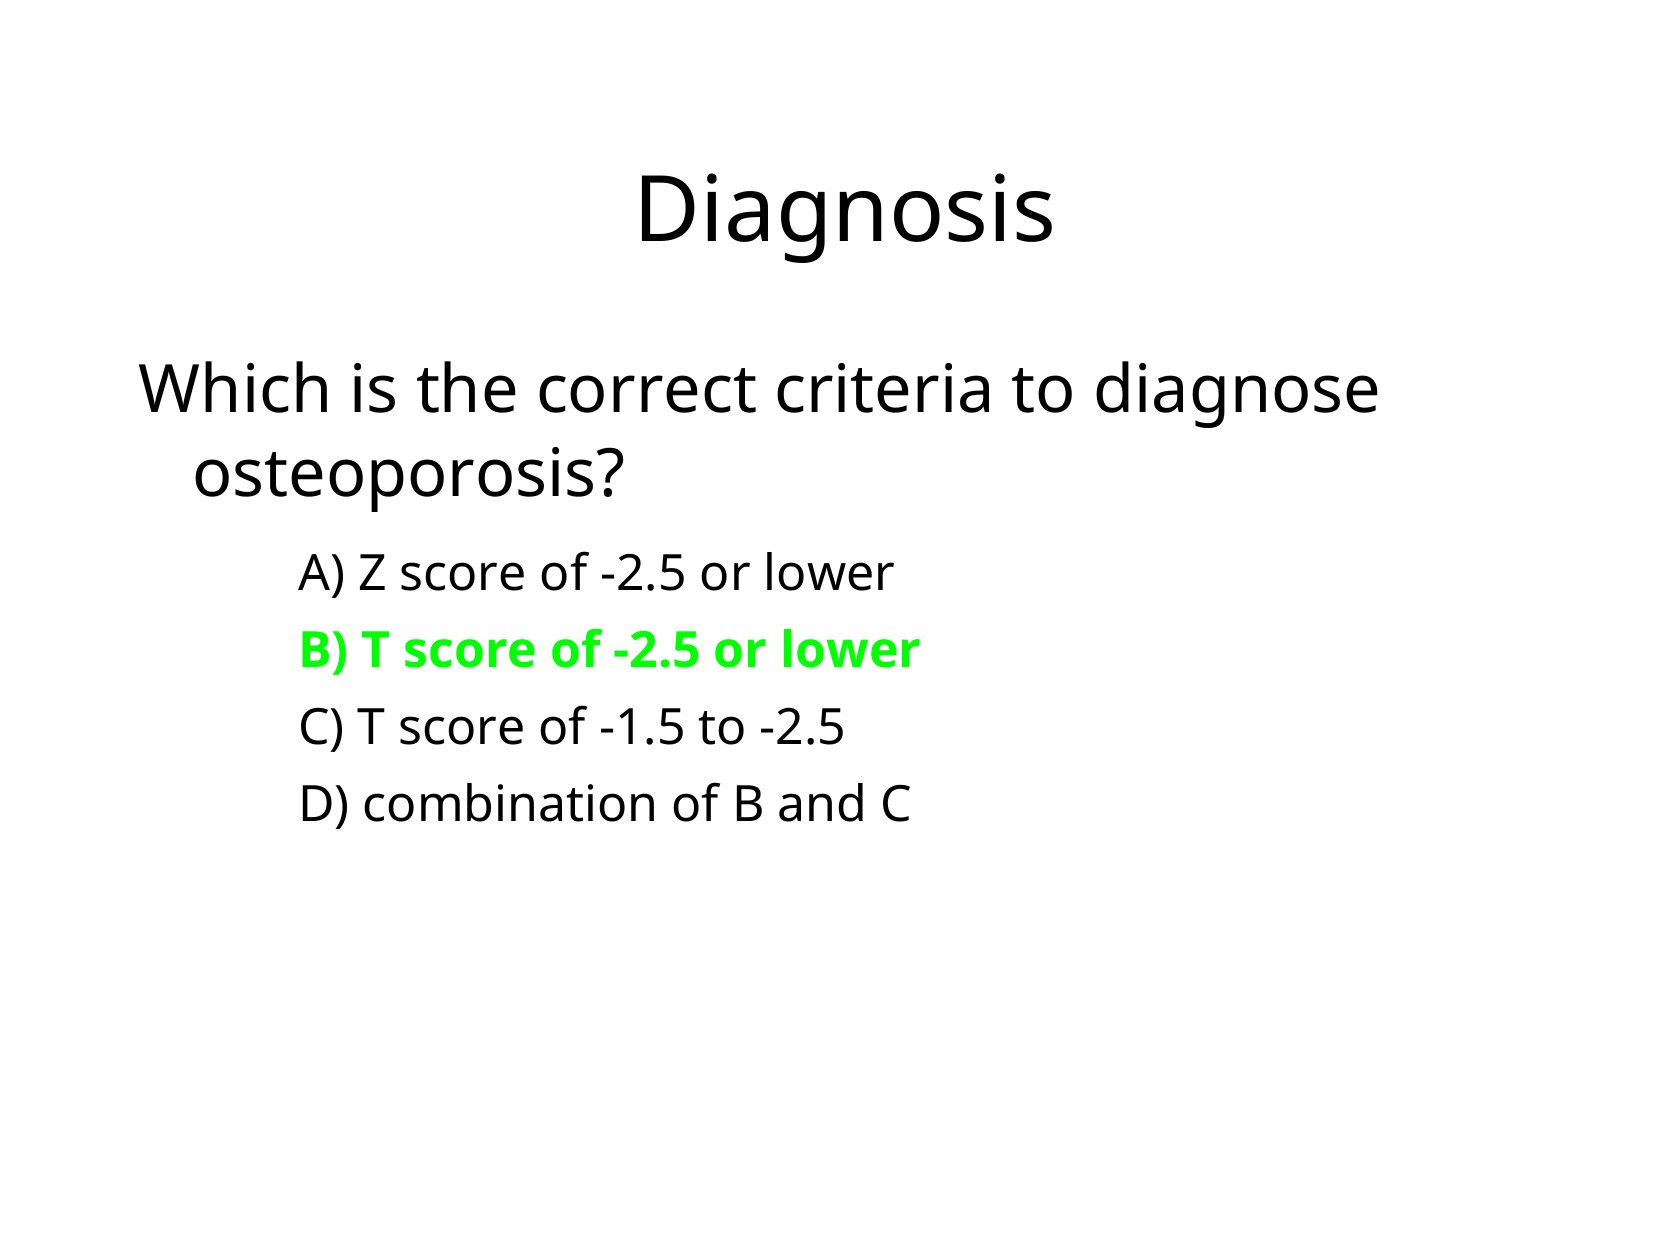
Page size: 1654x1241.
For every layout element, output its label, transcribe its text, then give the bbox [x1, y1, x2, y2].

title Diagnosis [121, 152, 1534, 260]
list Which is the correct criteria to diagnose osteoporosis? A) Z score of -2.5 or lower B) T score of -2.5 or lower C) T score of -1.5 to -2.5 D) combination of B and C [121, 344, 1534, 785]
